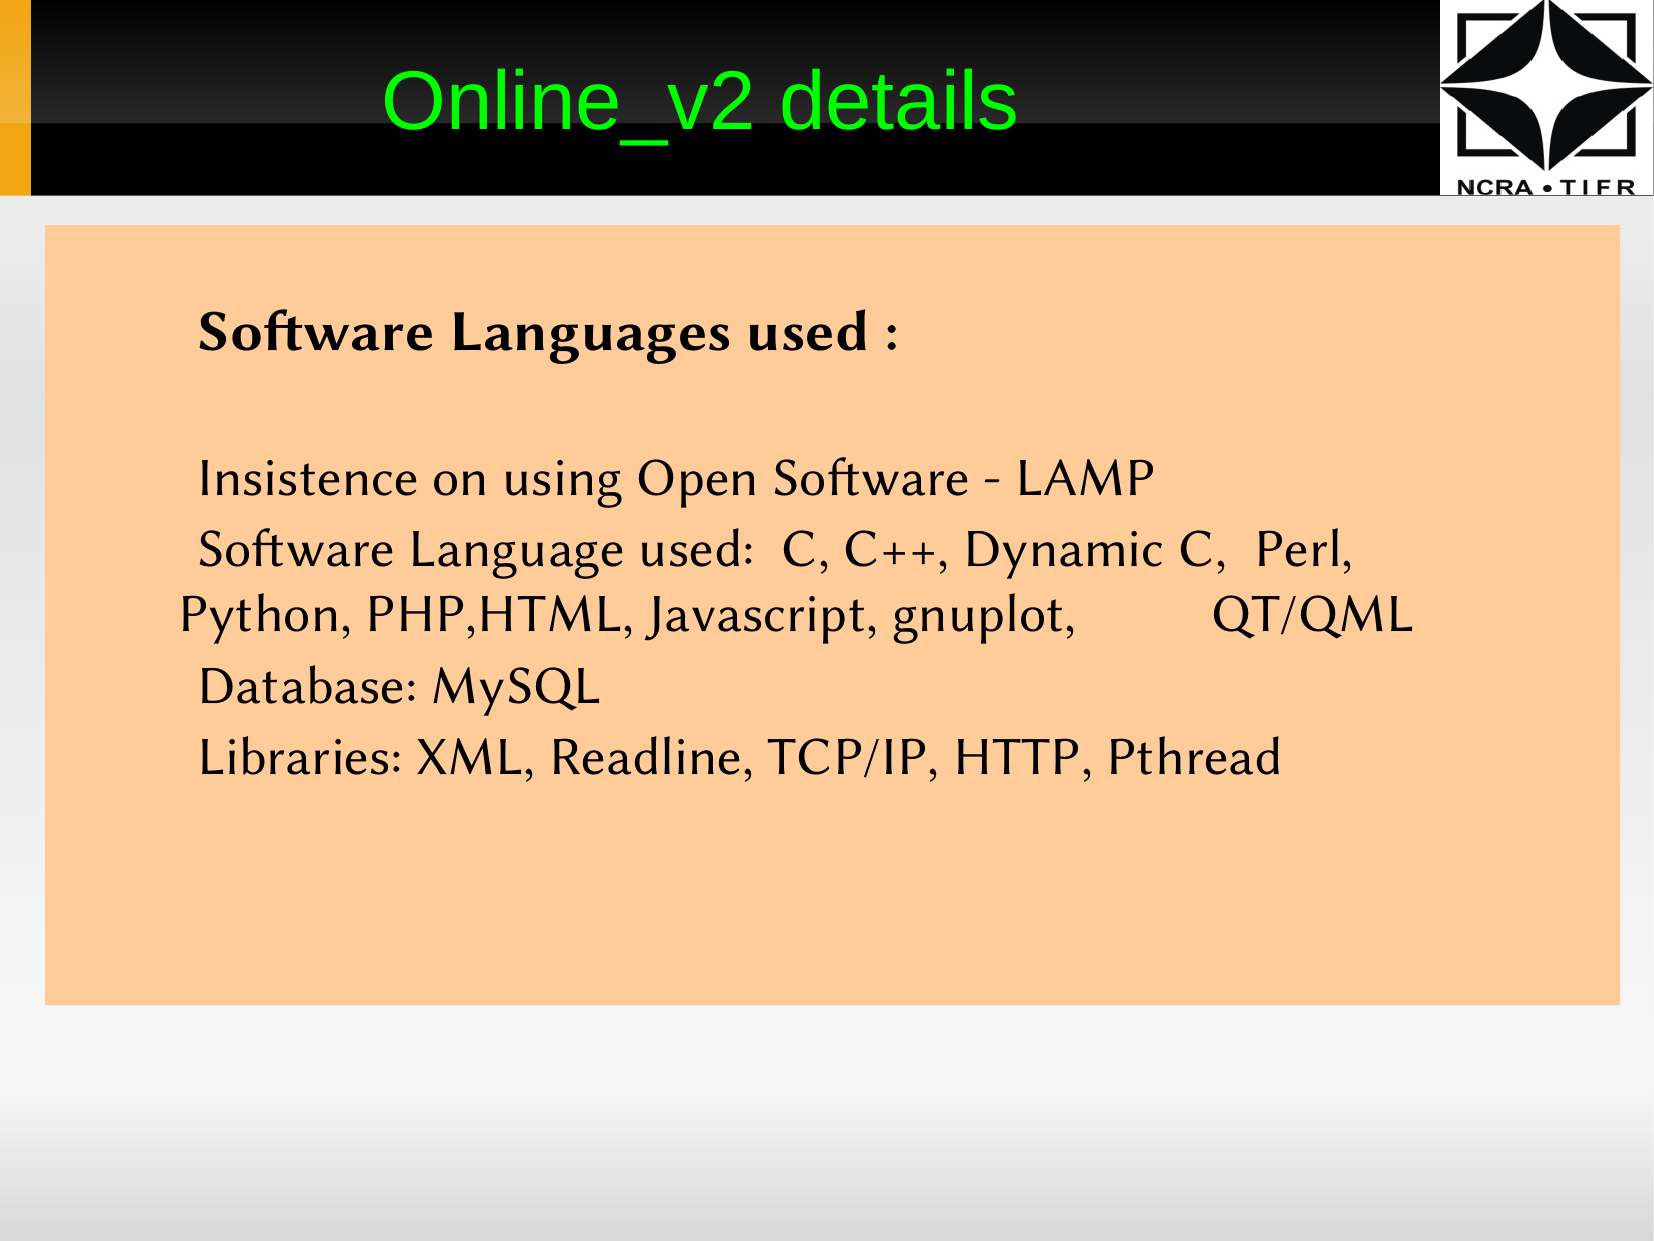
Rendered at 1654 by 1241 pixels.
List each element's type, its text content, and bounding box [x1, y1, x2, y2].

text_box Online_v2 details [0, 46, 1426, 155]
picture [0, 0, 1654, 1241]
text_box Software Languages used : Insistence on using Open Software - LAMP Software Language used: C, C++, Dynamic C, Perl, Python, PHP,HTML, Javascript, gnuplot, QT/QML Database: MySQL Libraries: XML, Readline, TCP/IP, HTTP, Pthread [45, 225, 1621, 1006]
